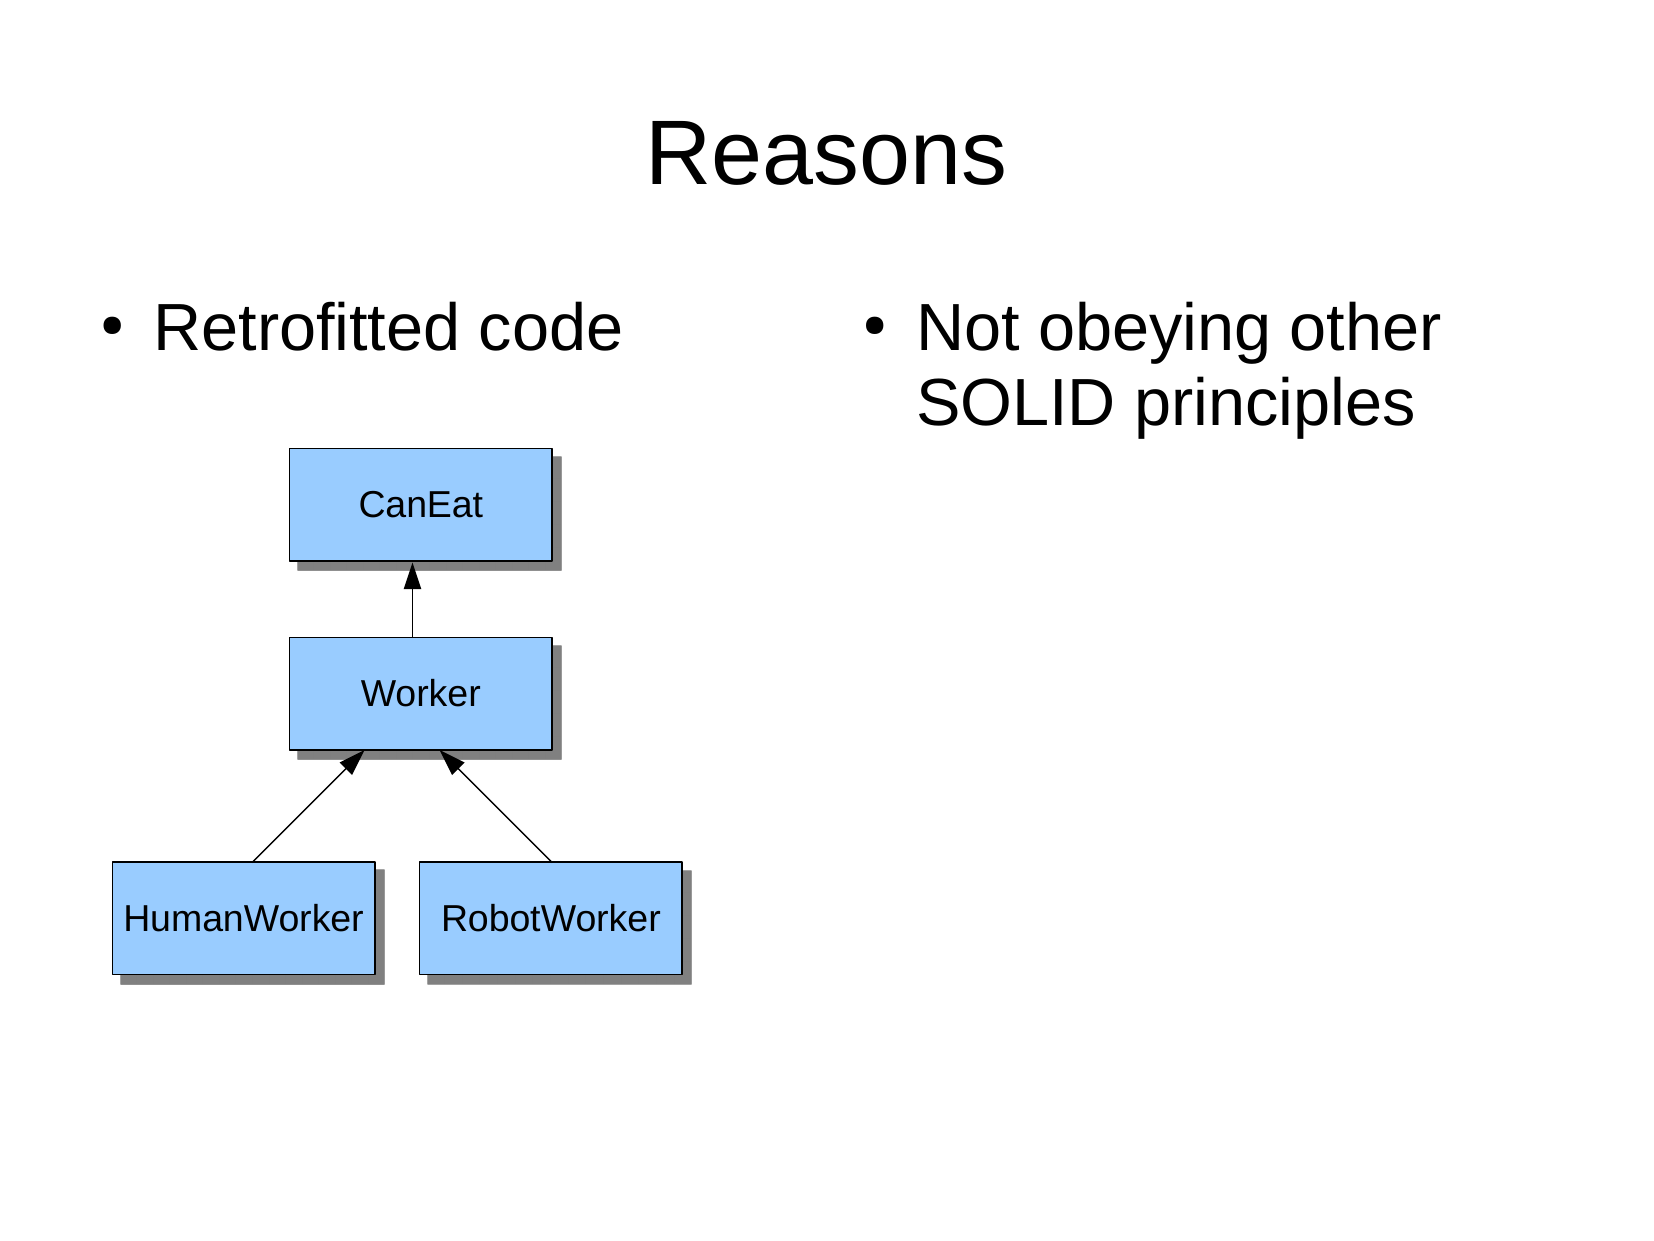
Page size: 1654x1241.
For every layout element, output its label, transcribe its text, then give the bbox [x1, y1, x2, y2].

list Not obeying other SOLID principles [845, 290, 1572, 1109]
text_box HumanWorker [112, 861, 375, 975]
text_box CanEat [289, 448, 553, 562]
text_box RobotWorker [419, 861, 683, 975]
title Reasons [82, 49, 1571, 257]
list Retrofitted code [82, 290, 809, 1109]
text_box Worker [289, 637, 553, 750]
